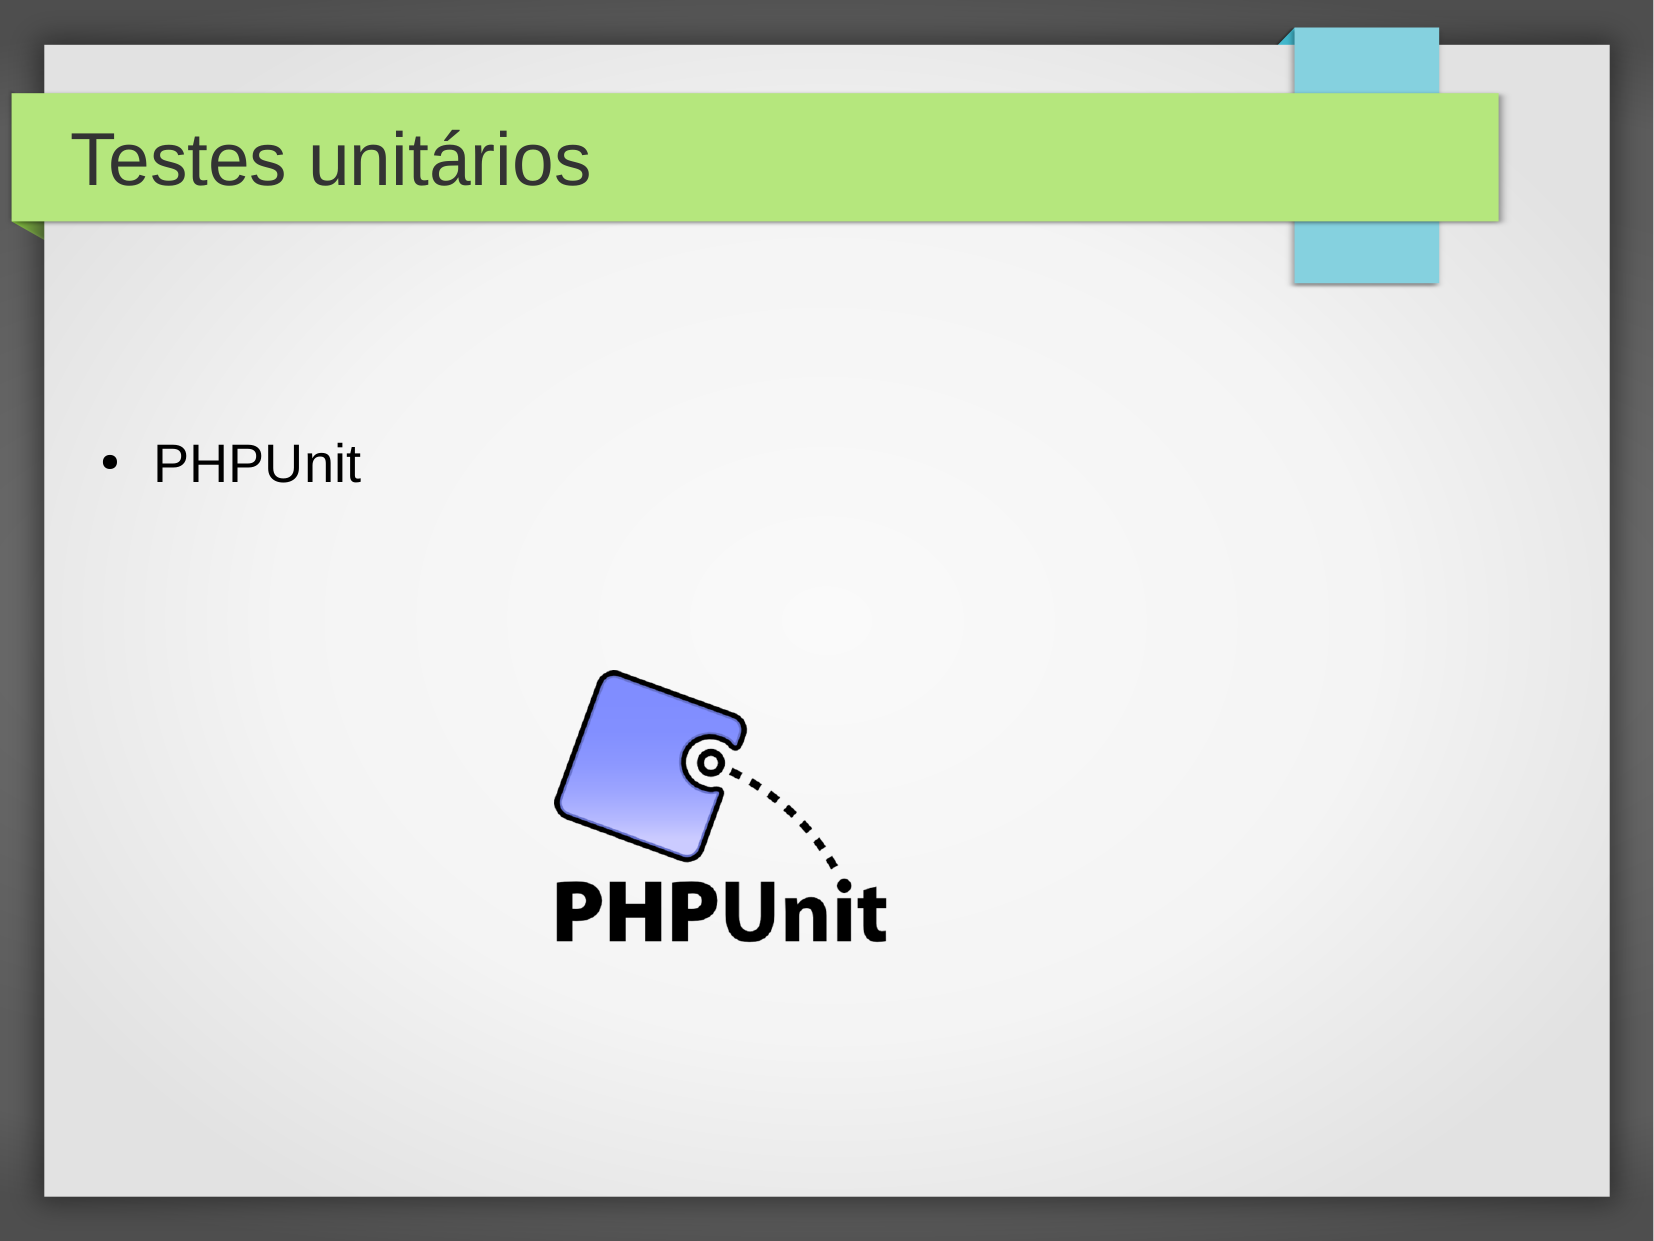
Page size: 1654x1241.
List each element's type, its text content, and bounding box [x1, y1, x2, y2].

list PHPUnit [82, 343, 1538, 1063]
picture [0, 0, 1654, 1241]
title Testes unitários [70, 106, 1229, 213]
